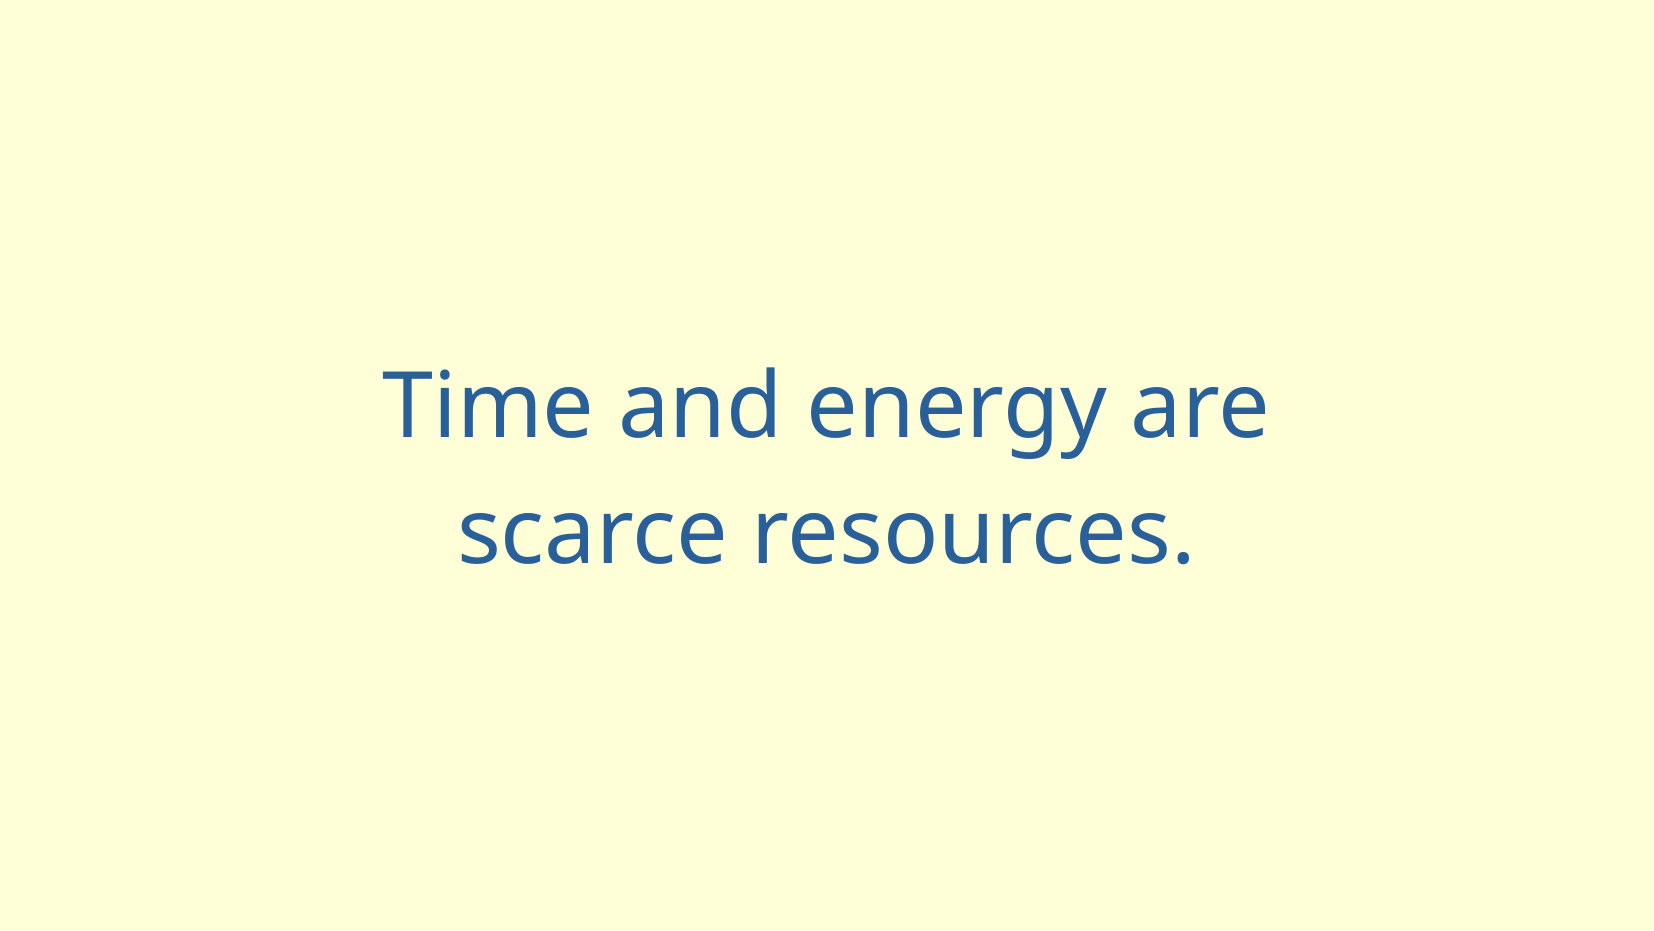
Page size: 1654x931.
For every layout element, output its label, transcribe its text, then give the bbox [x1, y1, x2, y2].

text_box Time and energy are scarce resources. [236, 0, 1418, 931]
